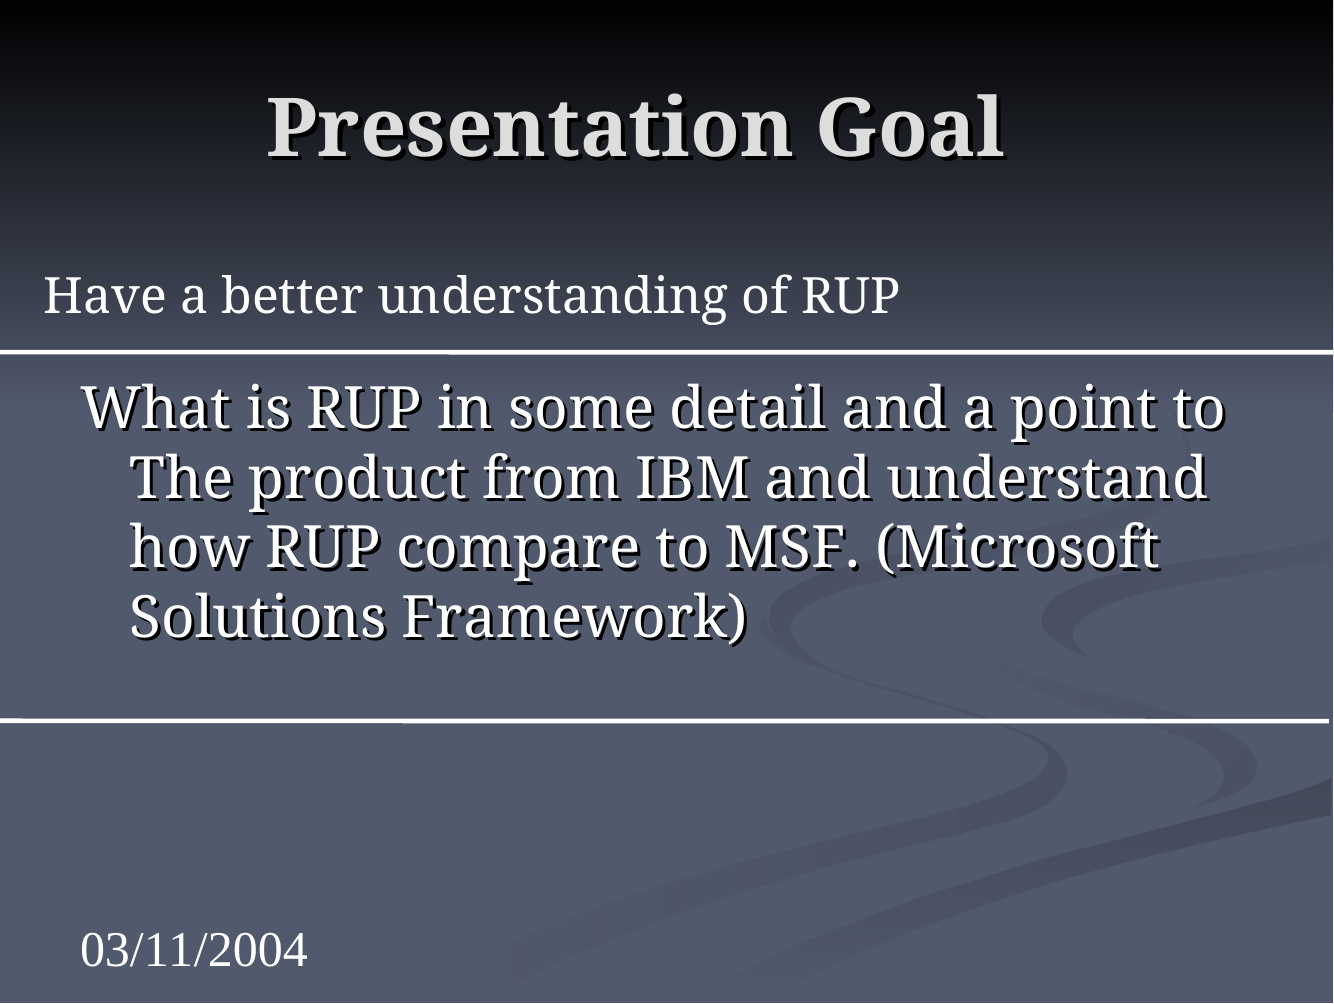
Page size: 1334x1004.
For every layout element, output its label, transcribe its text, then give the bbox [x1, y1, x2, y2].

list What is RUP in some detail and a point to The product from IBM and understand how RUP compare to MSF. (Microsoft Solutions Framework) [66, 363, 1267, 718]
text_box Have a better understanding of RUP [28, 255, 1213, 332]
title Presentation Goal [66, 40, 1267, 208]
